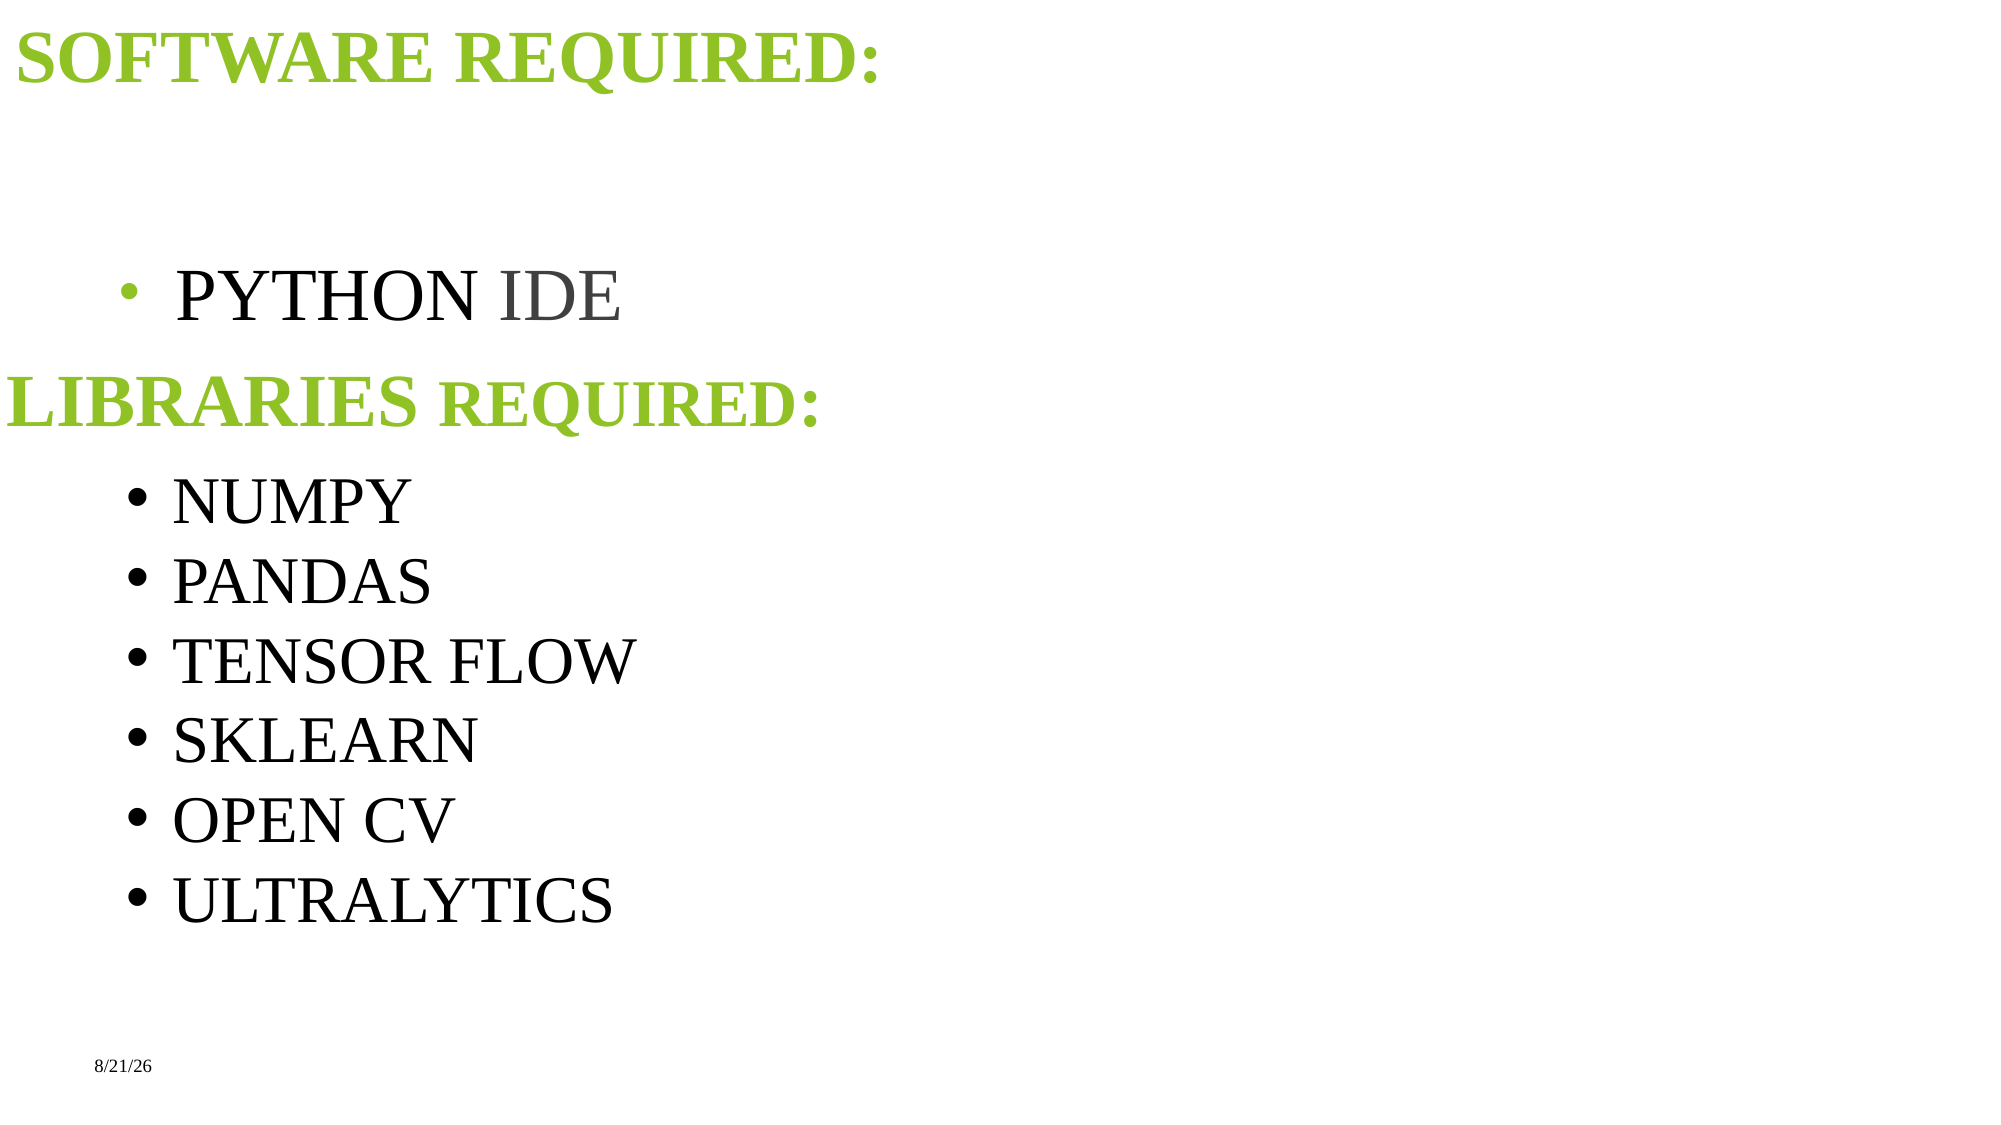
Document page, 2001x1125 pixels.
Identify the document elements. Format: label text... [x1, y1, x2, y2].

title SOFTWARE REQUIRED: [0, 0, 2000, 218]
text_box LIBRARIES REQUIRED:​ [0, 343, 1217, 450]
text_box NUMPY PANDAS TENSOR FLOW SKLEARN OPEN CV ULTRALYTICS [110, 448, 1402, 949]
slide_number 2 November 2023 [79, 1035, 430, 1096]
list PYTHON IDE [104, 237, 1830, 376]
